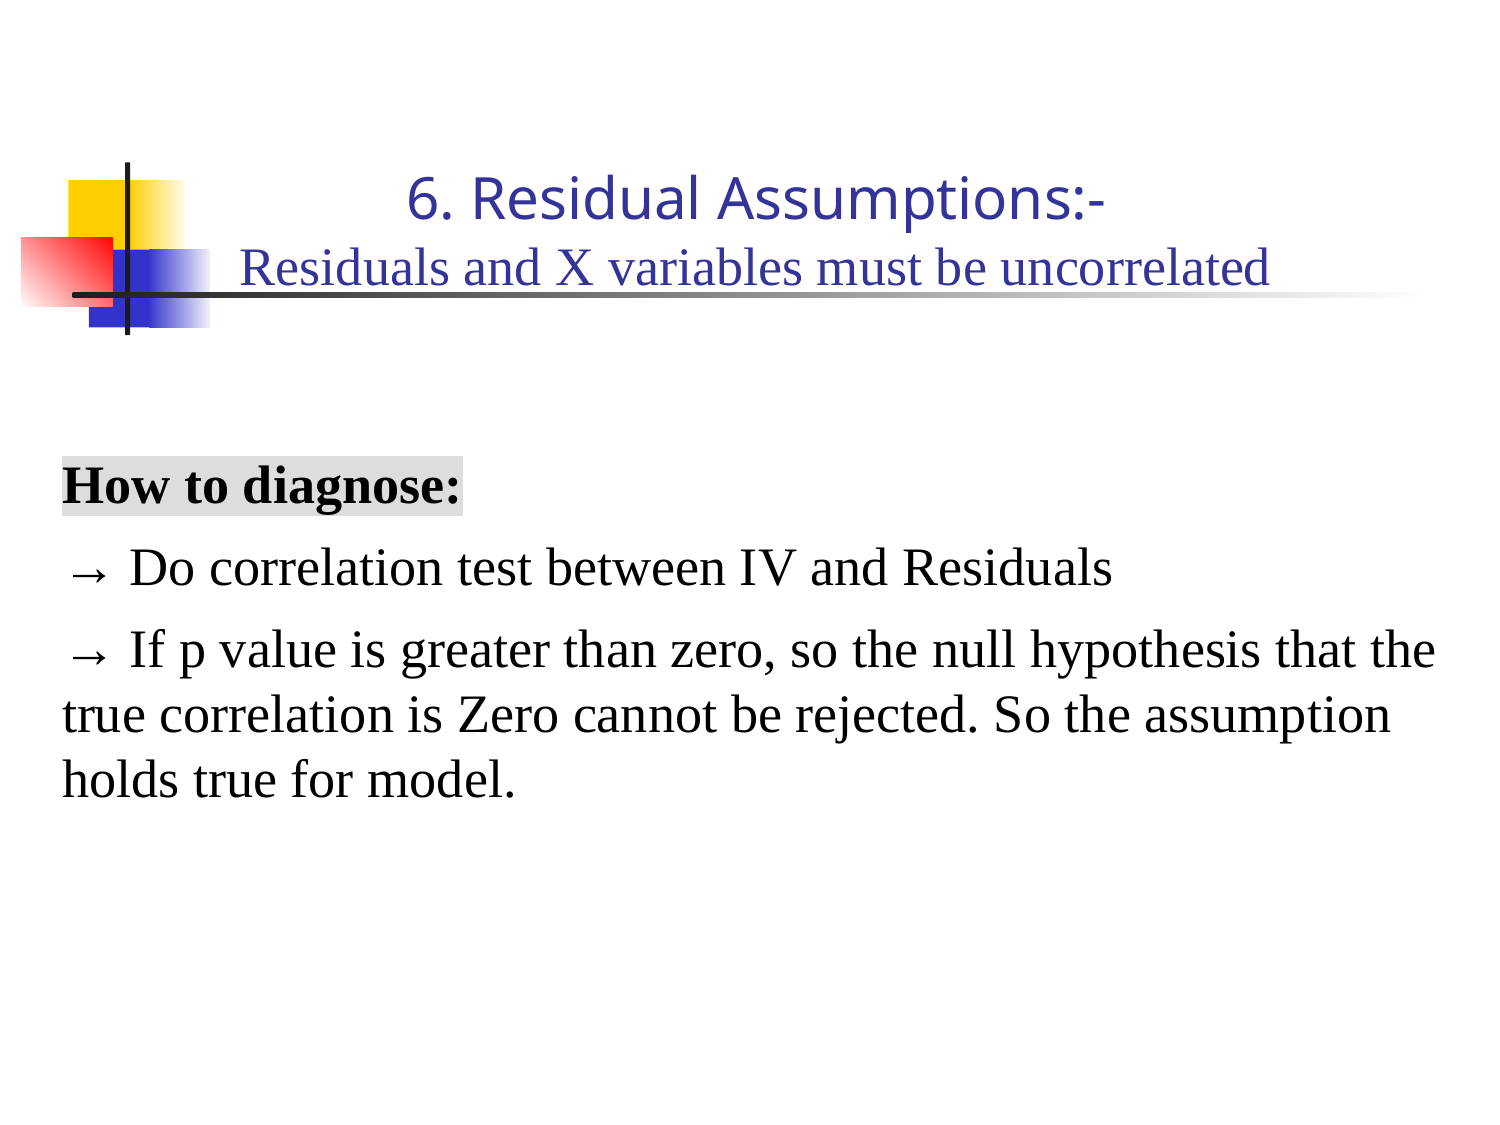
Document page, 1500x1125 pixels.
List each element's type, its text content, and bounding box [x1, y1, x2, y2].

title 6. Residual Assumptions:- Residuals and X variables must be uncorrelated [118, 153, 1394, 304]
list How to diagnose: → Do correlation test between IV and Residuals → If p value is greater than zero, so the null hypothesis that the true correlation is Zero cannot be rejected. So the assumption holds true for model. [47, 360, 1500, 1099]
